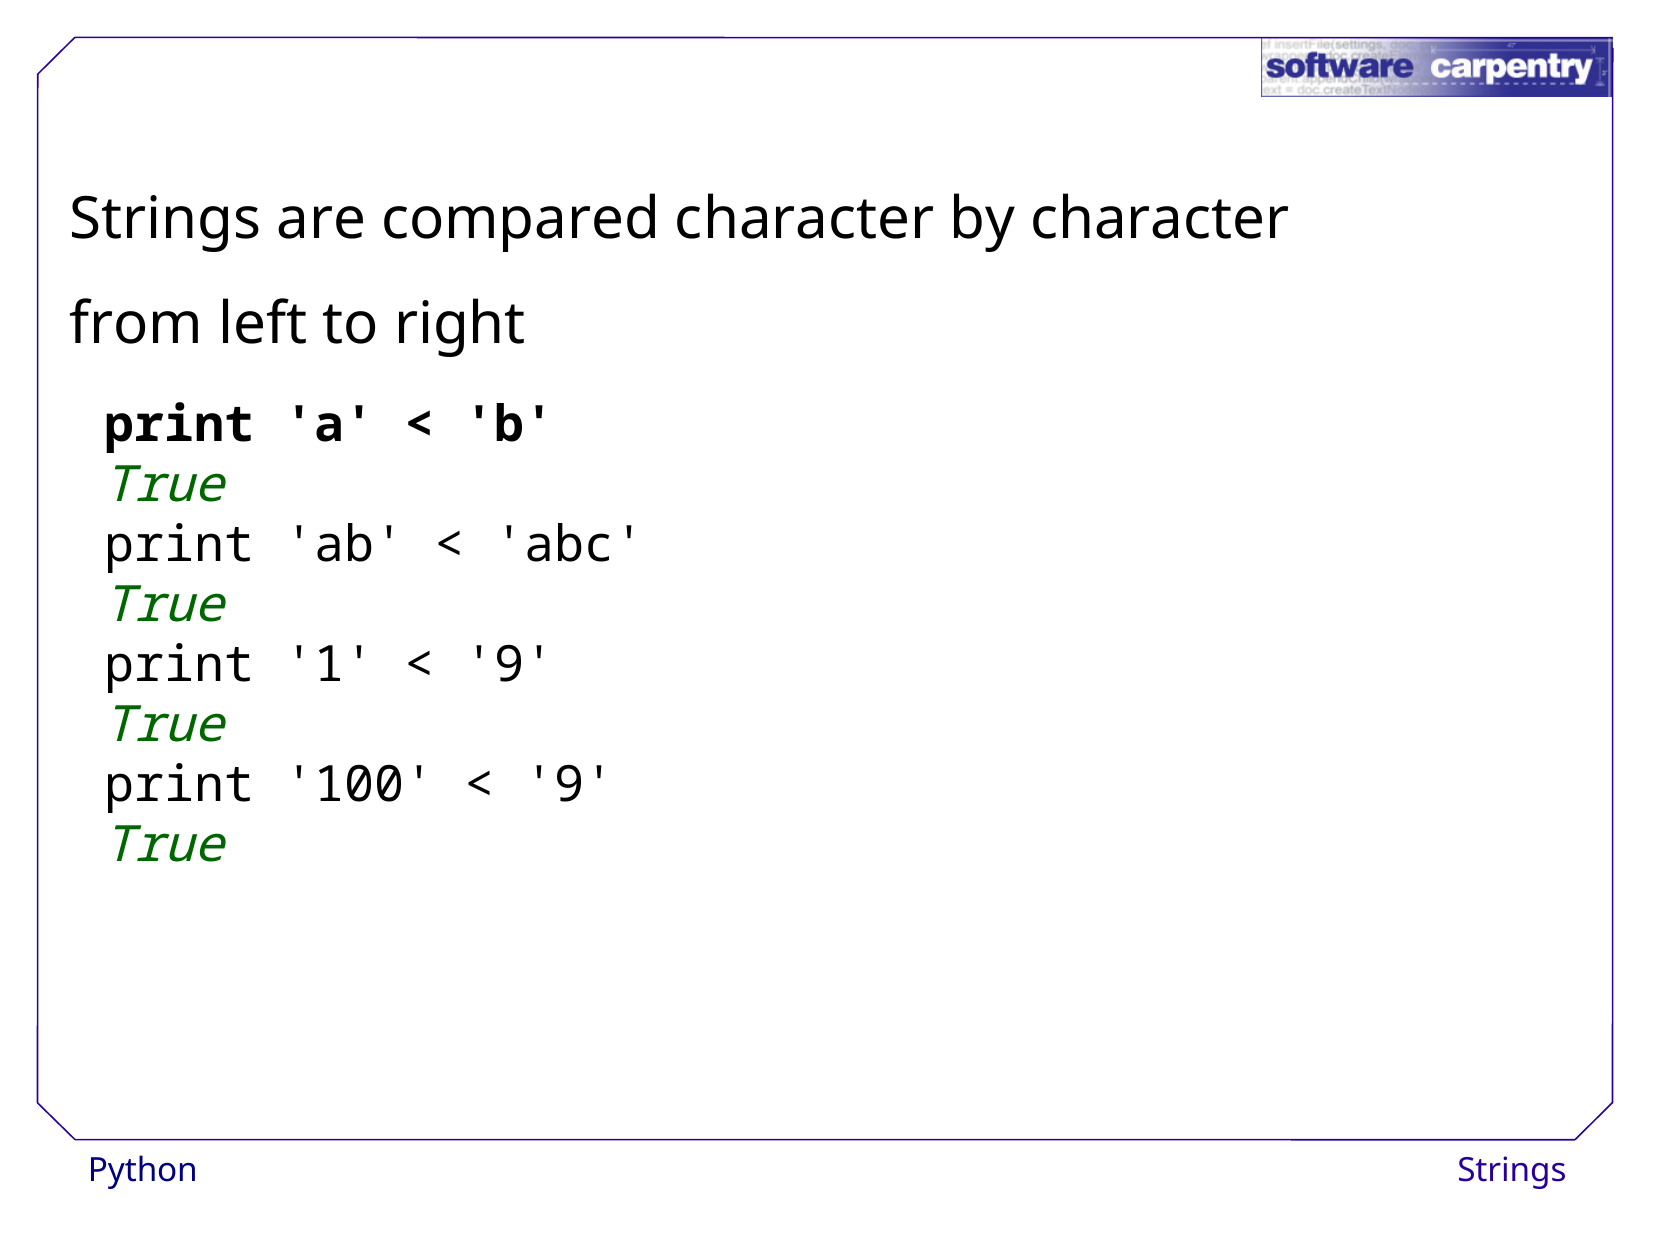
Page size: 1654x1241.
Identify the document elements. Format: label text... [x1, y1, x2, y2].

text_box Strings are compared character by character from left to right [54, 137, 1455, 364]
text_box print 'a' < 'b' True print 'ab' < 'abc' True print '1' < '9' True print '100' < '9' True [89, 384, 1593, 1071]
picture [1261, 39, 1613, 97]
